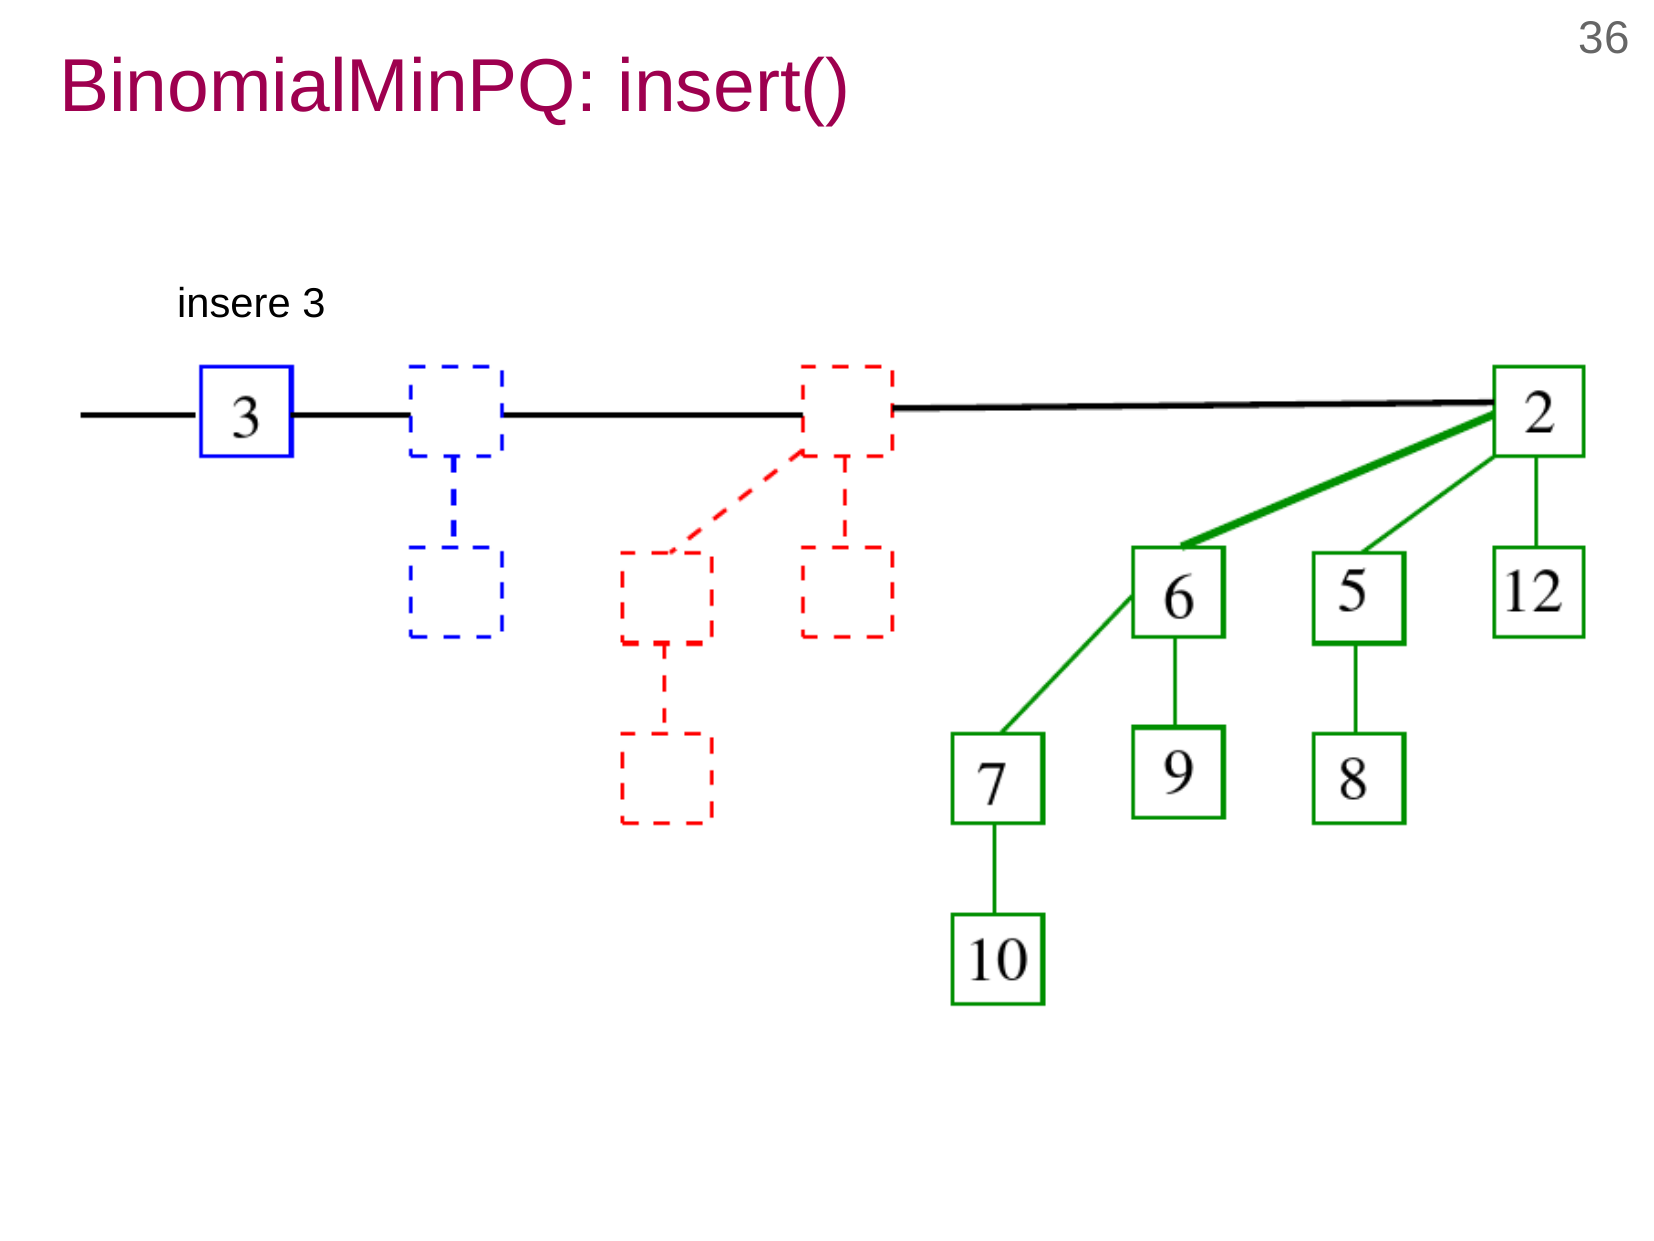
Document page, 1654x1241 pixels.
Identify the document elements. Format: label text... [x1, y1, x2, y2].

text_box insere 3 [162, 265, 341, 335]
title BinomialMinPQ: insert() [59, 29, 1595, 148]
picture [61, 347, 1595, 1019]
